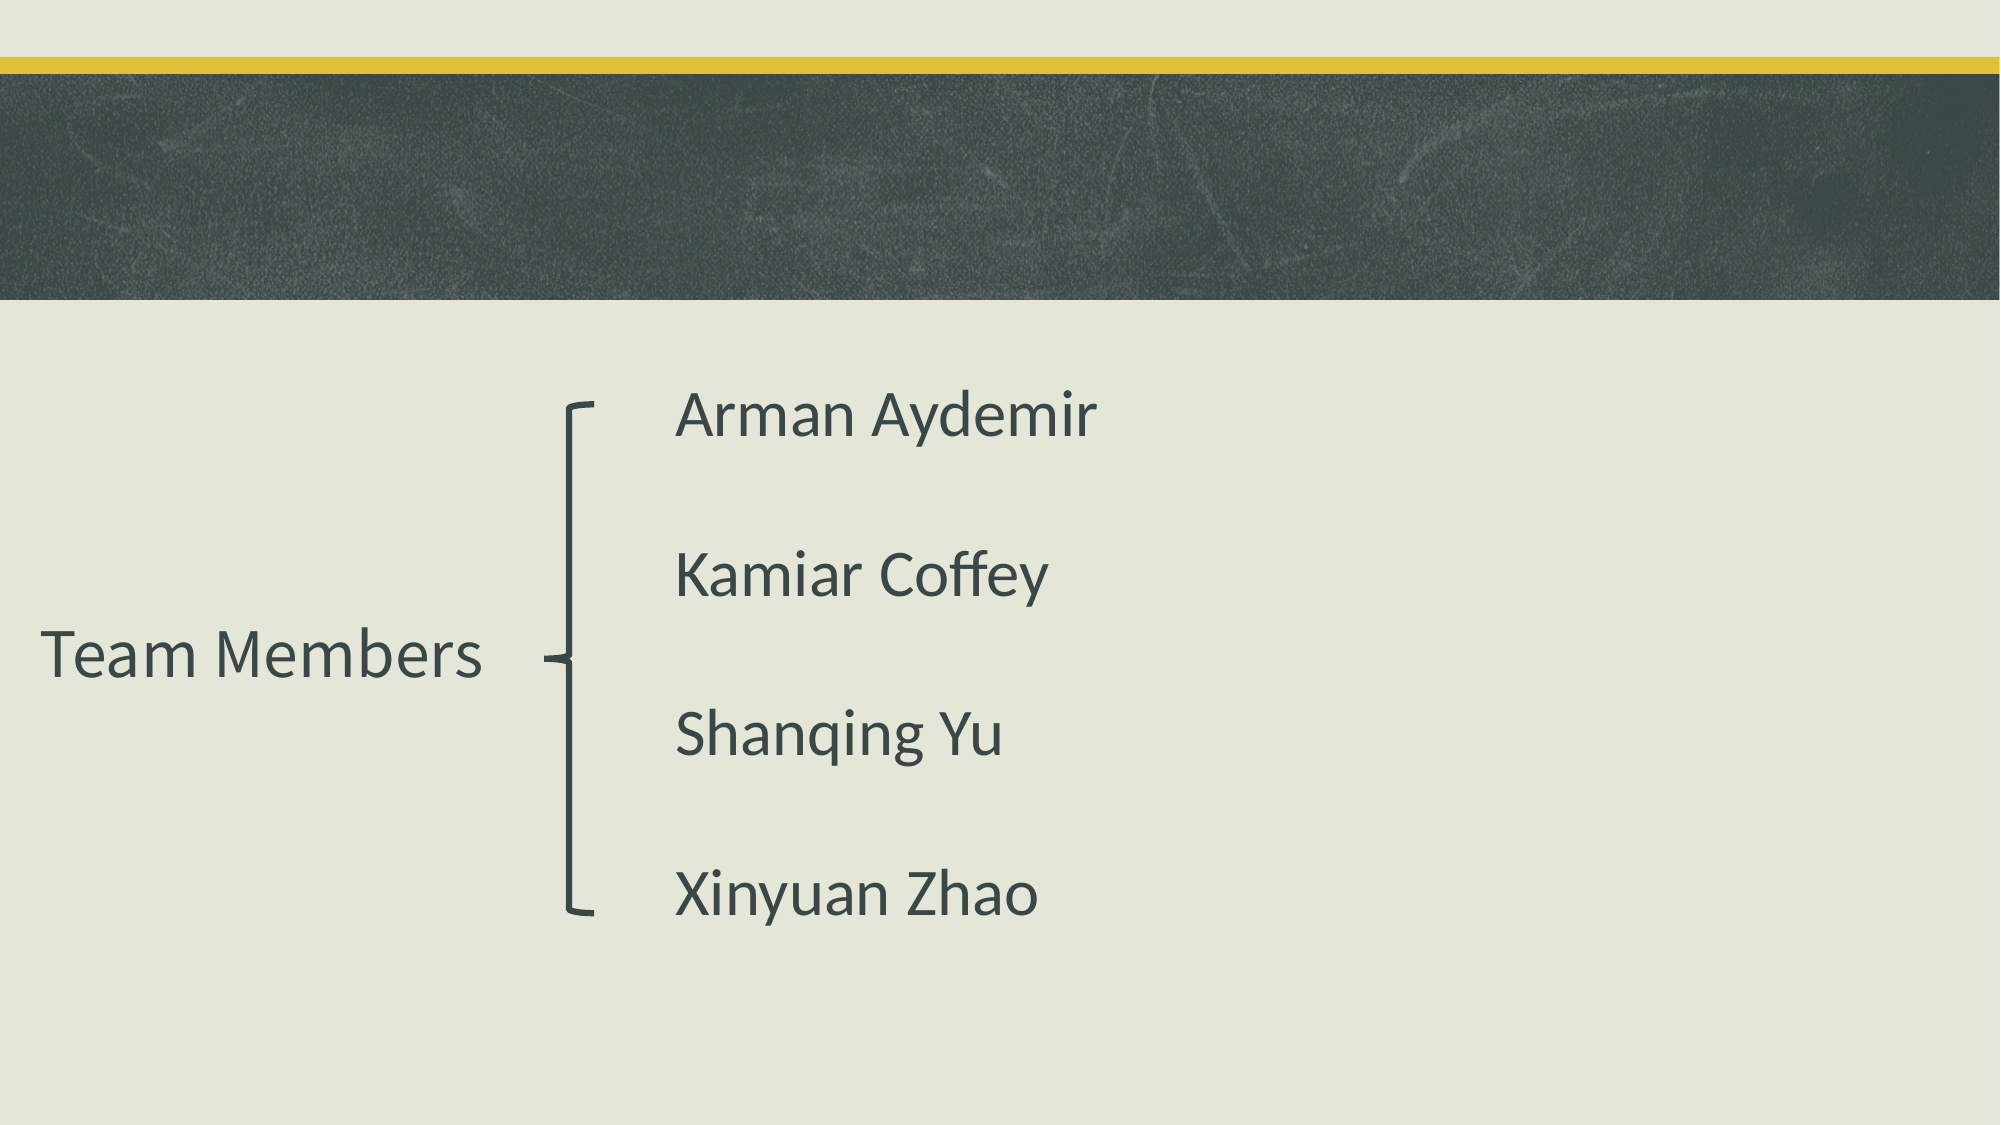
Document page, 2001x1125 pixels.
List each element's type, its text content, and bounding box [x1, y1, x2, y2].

picture [0, 74, 2000, 300]
title Team Members [24, 540, 555, 765]
text_box Arman Aydemir Kamiar Coffey Shanqing Yu Xinyuan Zhao [660, 362, 1175, 937]
